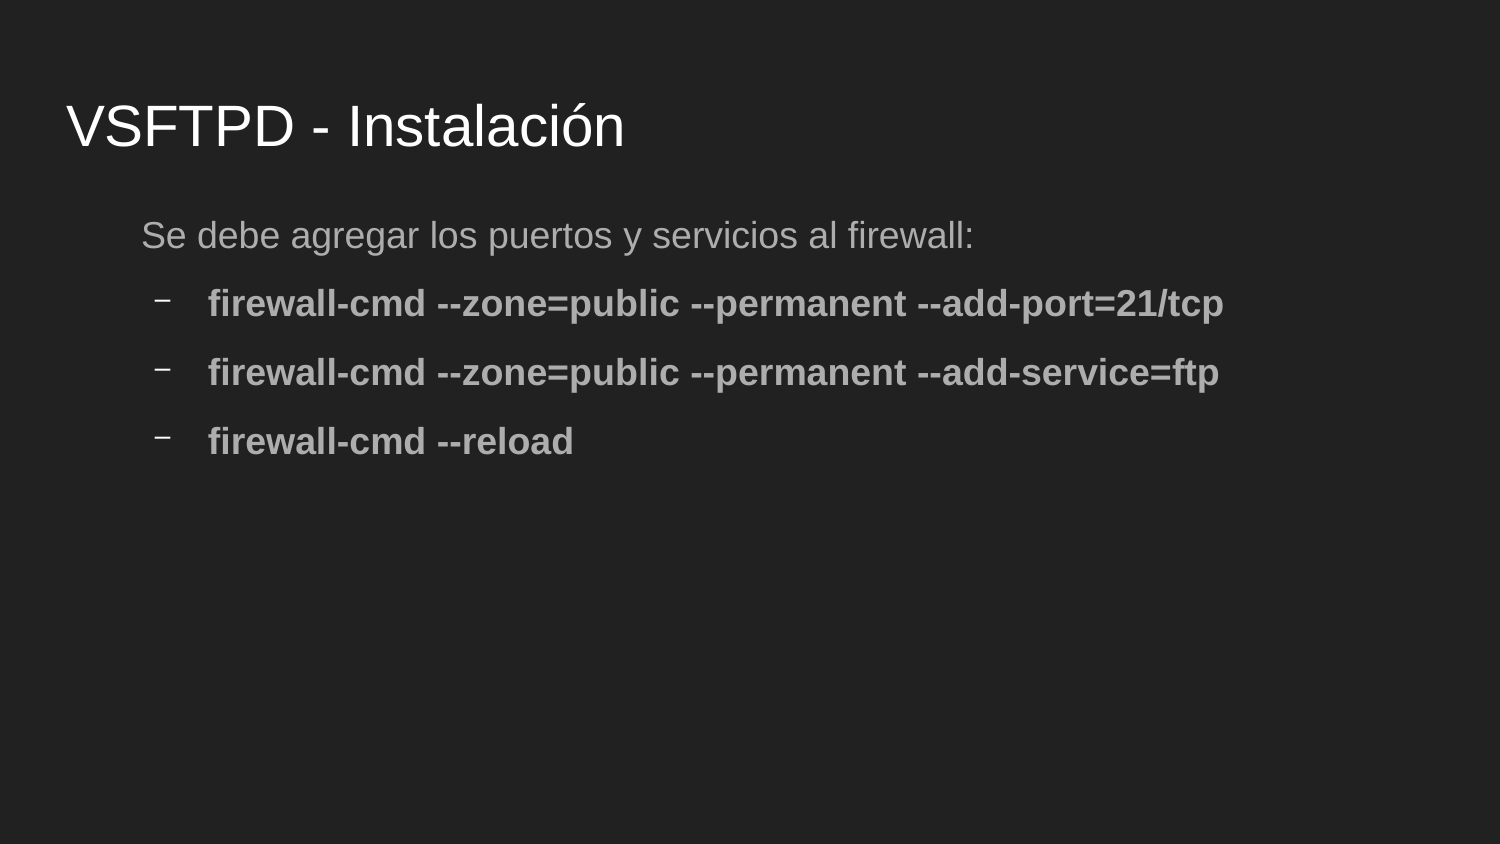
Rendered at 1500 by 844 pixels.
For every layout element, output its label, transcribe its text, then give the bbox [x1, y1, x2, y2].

title VSFTPD - Instalación [51, 72, 1449, 167]
list Se debe agregar los puertos y servicios al firewall: firewall-cmd --zone=public --permanent --add-port=21/tcp firewall-cmd --zone=public --permanent --add-service=ftp firewall-cmd --reload [51, 189, 1261, 750]
